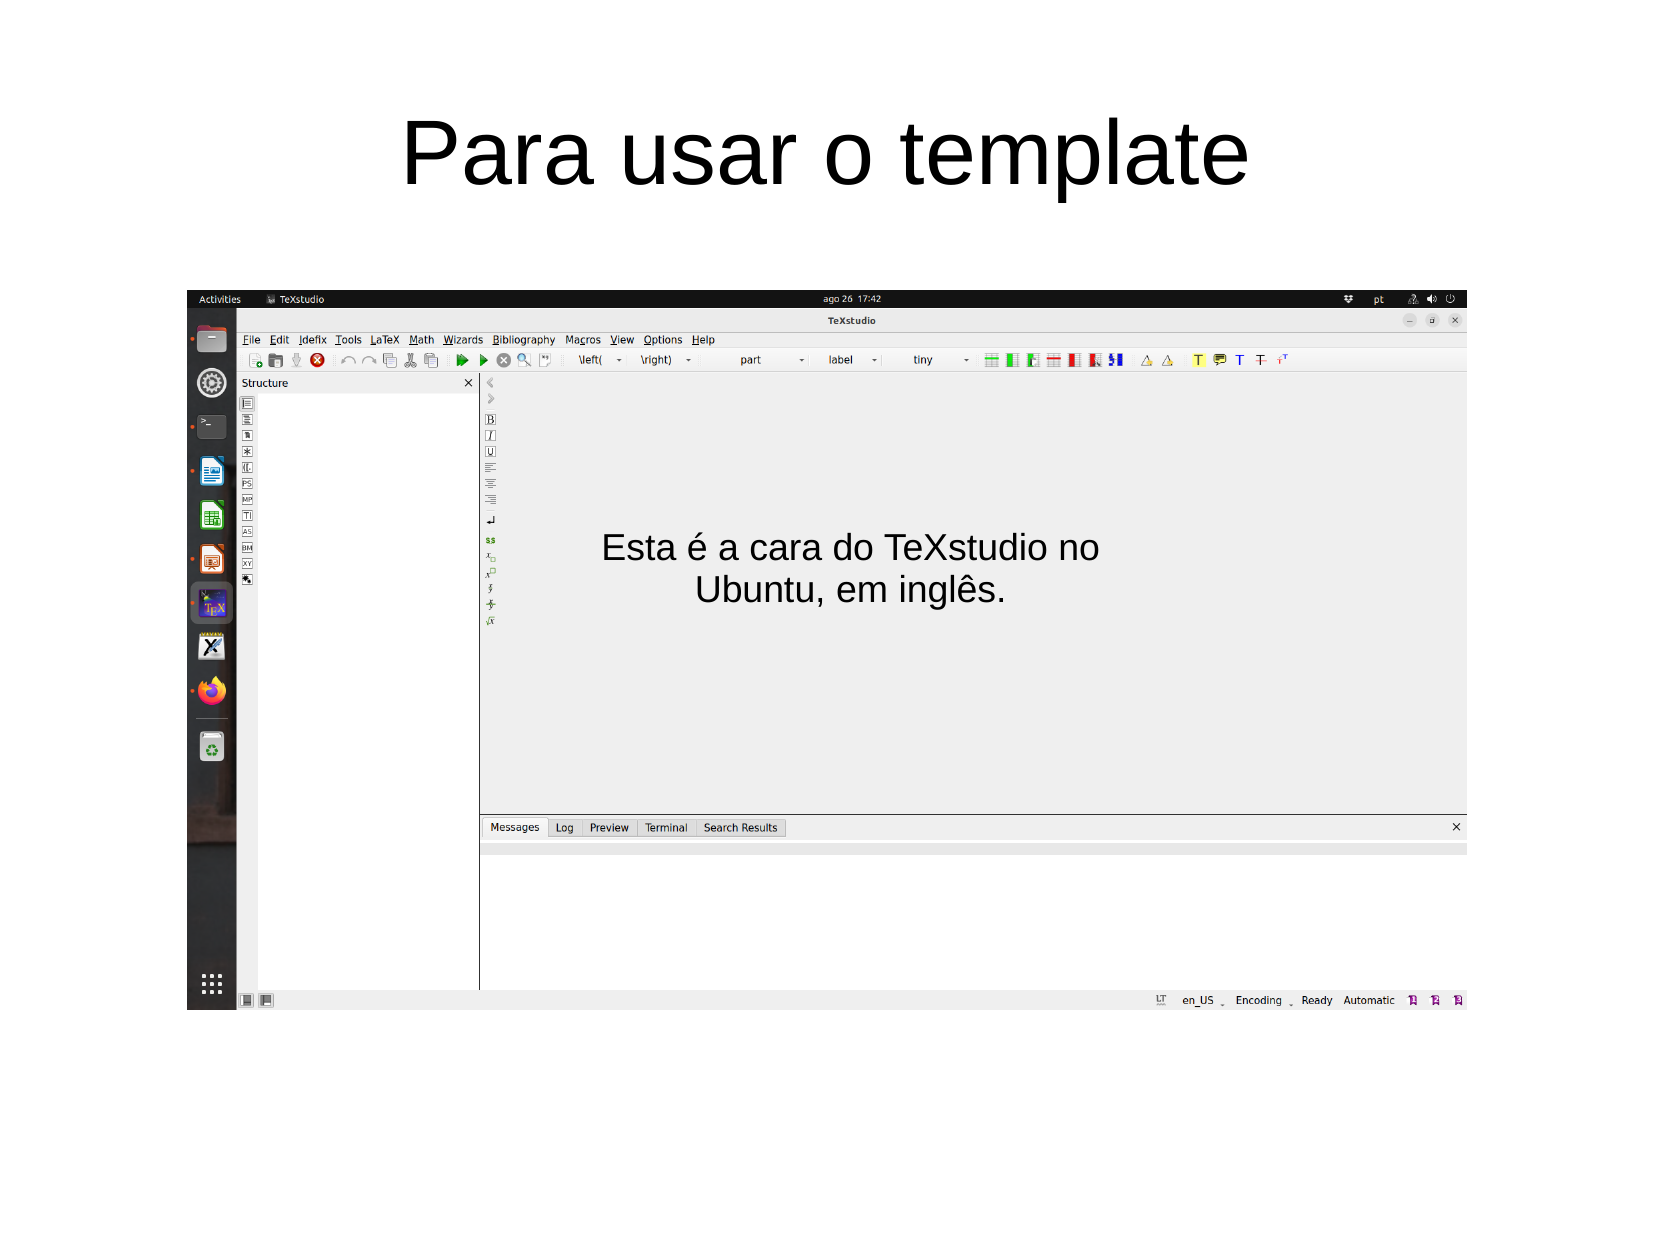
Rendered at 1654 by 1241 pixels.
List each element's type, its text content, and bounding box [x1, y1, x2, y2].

title Para usar o template [82, 49, 1571, 257]
picture [187, 290, 1467, 1010]
text_box Esta é a cara do TeXstudio no Ubuntu, em inglês. [586, 519, 1217, 745]
